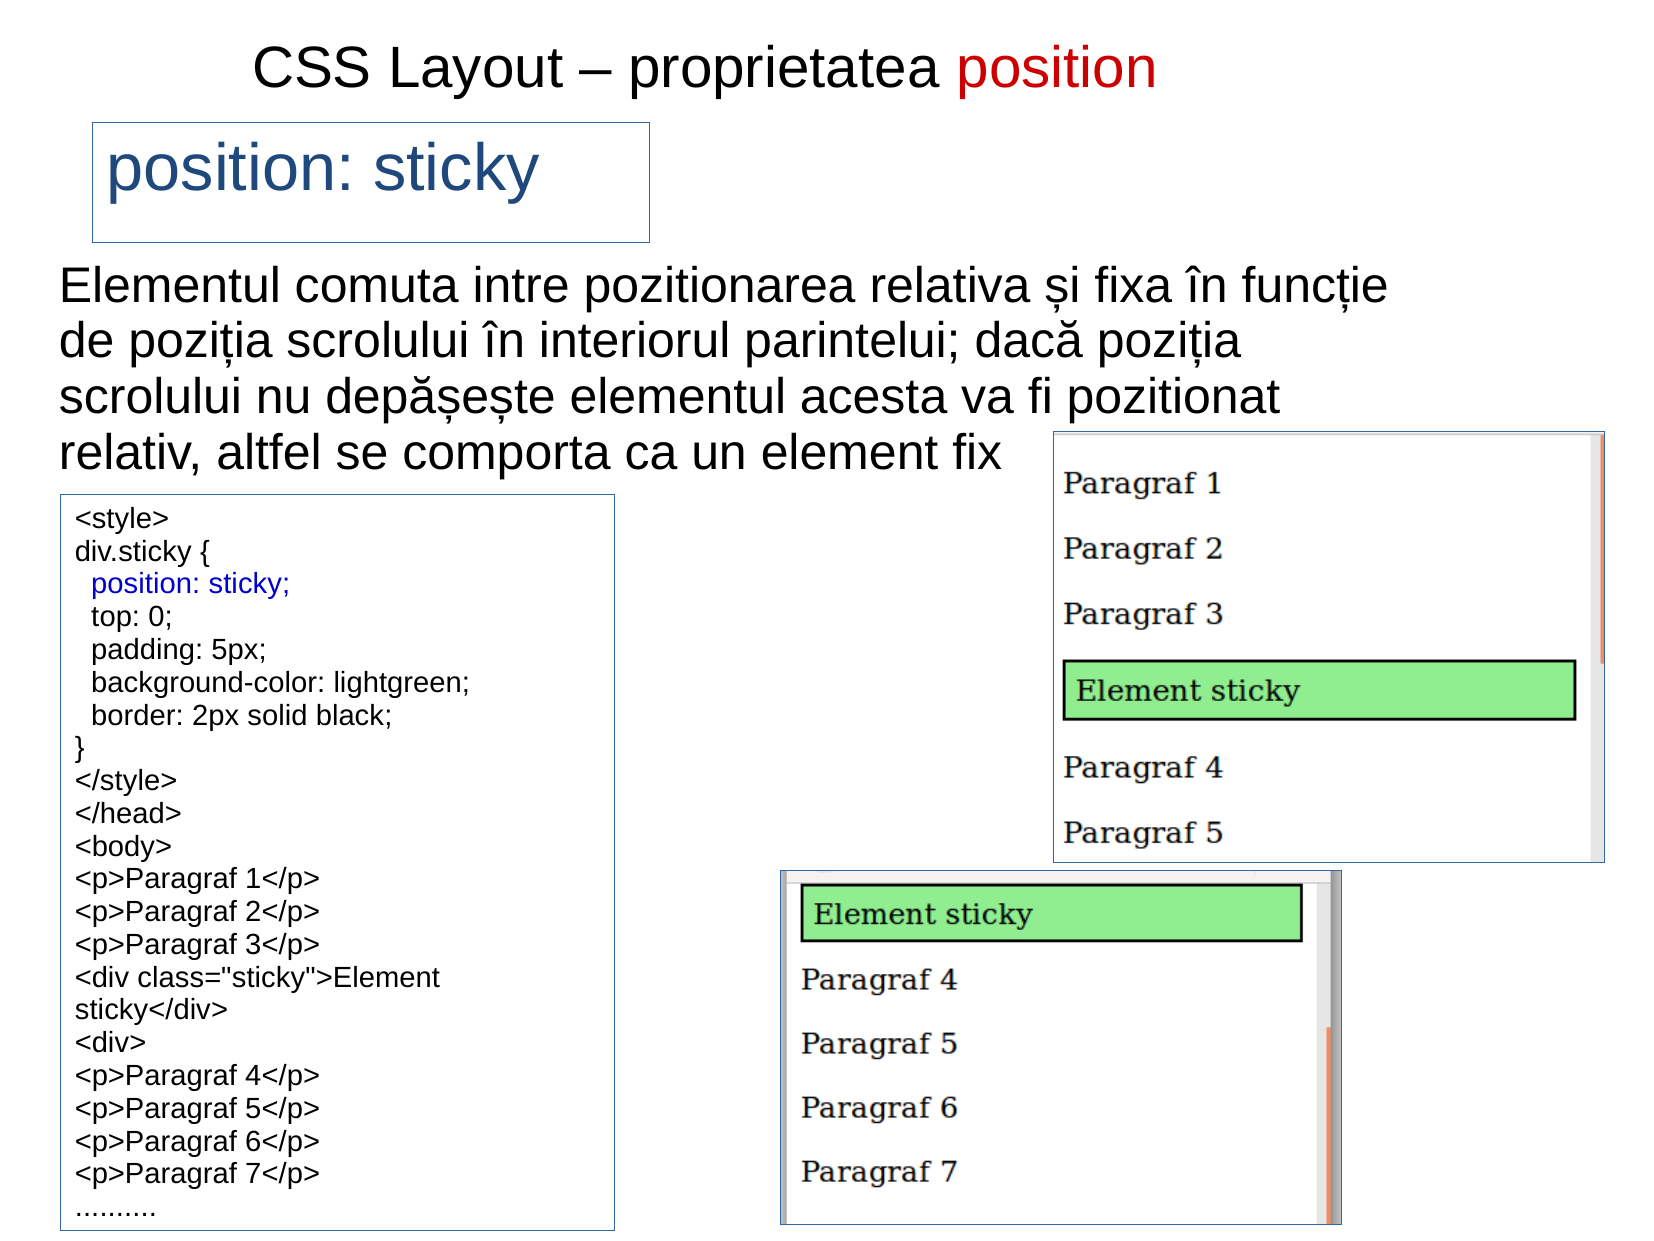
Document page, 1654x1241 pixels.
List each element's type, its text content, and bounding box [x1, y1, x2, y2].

text_box <style> div.sticky { position: sticky; top: 0; padding: 5px; background-color: lightgreen; border: 2px solid black; } </style> </head> <body> <p>Paragraf 1</p> <p>Paragraf 2</p> <p>Paragraf 3</p> <div class="sticky">Element sticky</div> <div> <p>Paragraf 4</p> <p>Paragraf 5</p> <p>Paragraf 6</p> <p>Paragraf 7</p> .......... [60, 494, 615, 1231]
text_box Elementul comuta intre pozitionarea relativa și fixa în funcție de poziția scrolului în interiorul parintelui; dacă poziția scrolului nu depășește elementul acesta va fi pozitionat relativ, altfel se comporta ca un element fix [44, 249, 1448, 562]
picture [1053, 431, 1605, 863]
text_box CSS Layout – proprietatea position [237, 27, 1174, 108]
picture [780, 870, 1342, 1225]
text_box position: sticky [92, 122, 650, 243]
